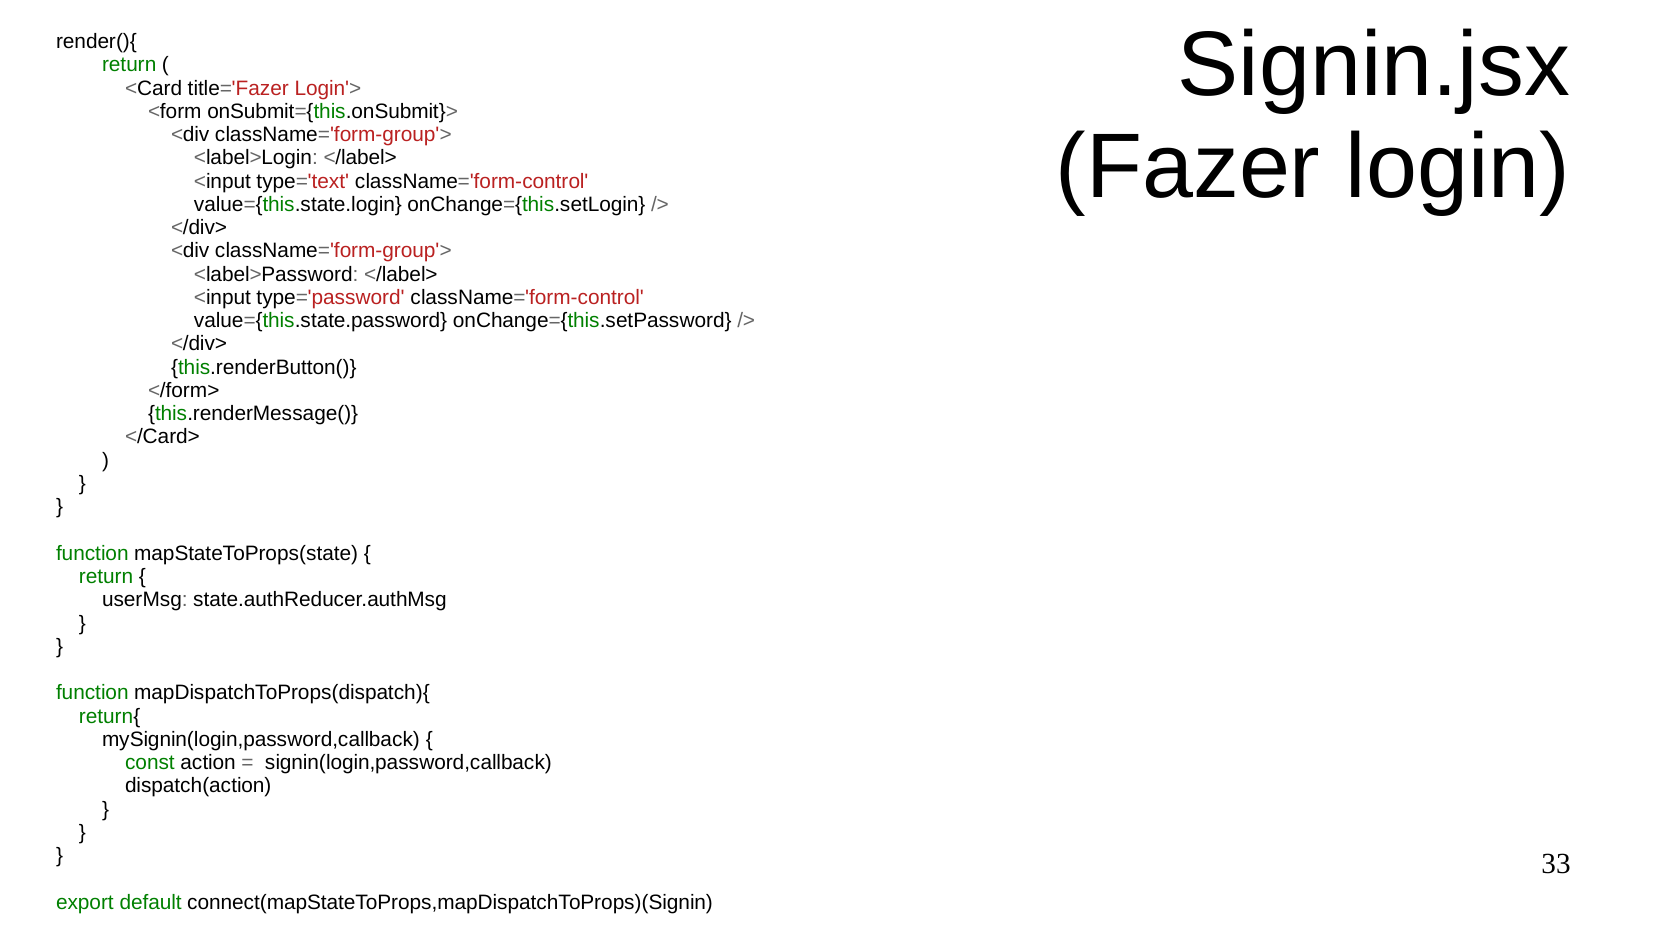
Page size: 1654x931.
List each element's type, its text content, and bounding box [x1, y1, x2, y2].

text_box render(){ return ( <Card title='Fazer Login'> <form onSubmit={this.onSubmit}> <div className='form-group'> <label>Login: </label> <input type='text' className='form-control' value={this.state.login} onChange={this.setLogin} /> </div> <div className='form-group'> <label>Password: </label> <input type='password' className='form-control' value={this.state.password} onChange={this.setPassword} /> </div> {this.renderButton()} </form> {this.renderMessage()} </Card> ) } } function mapStateToProps(state) { return { userMsg: state.authReducer.authMsg } } function mapDispatchToProps(dispatch){ return{ mySignin(login,password,callback) { const action = signin(login,password,callback) dispatch(action) } } } export default connect(mapStateToProps,mapDispatchToProps)(Signin) [41, 22, 1351, 922]
title Signin.jsx (Fazer login) [82, 12, 1571, 218]
